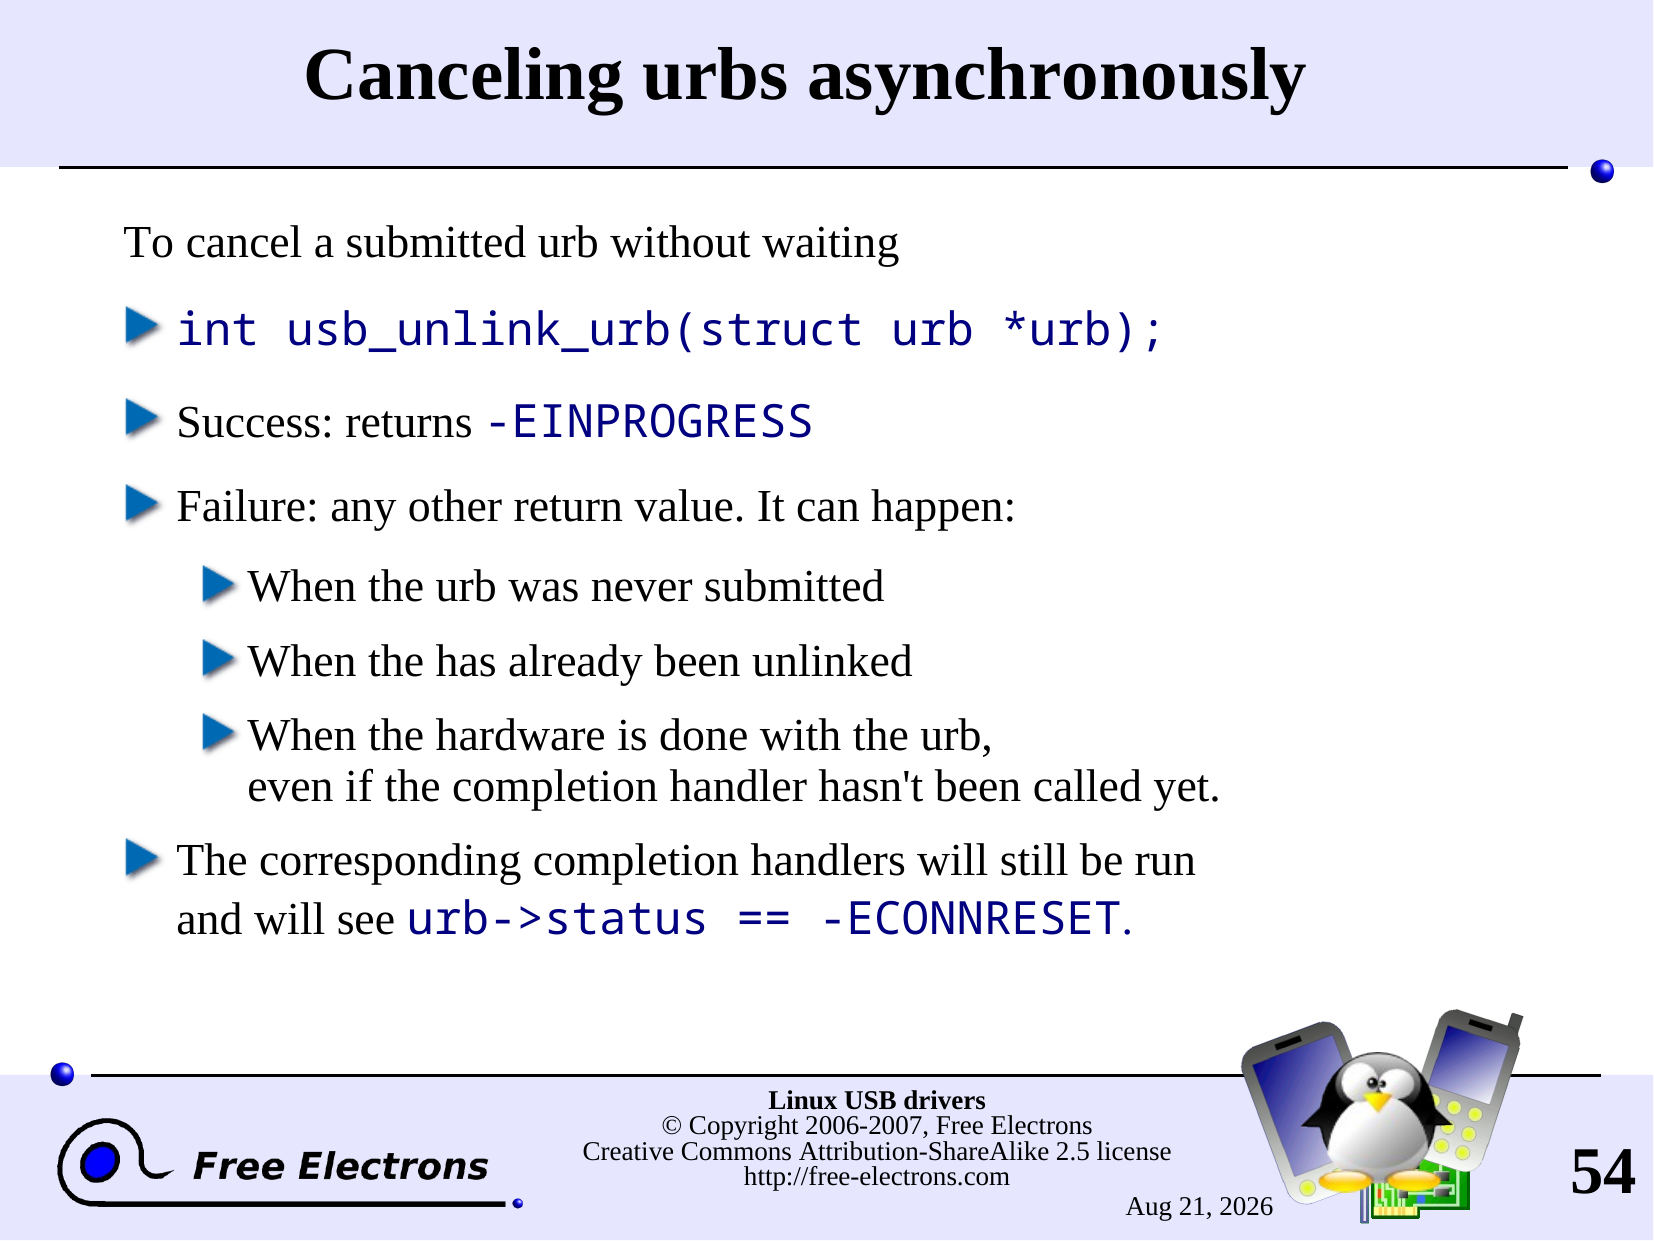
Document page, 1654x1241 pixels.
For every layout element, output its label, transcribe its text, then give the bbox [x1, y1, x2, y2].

list To cancel a submitted urb without waiting int usb_unlink_urb(struct urb *urb); Success: returns -EINPROGRESS Failure: any other return value. It can happen: When the urb was never submitted When the has already been unlinked When the hardware is done with the urb, even if the completion handler hasn't been called yet. The corresponding completion handlers will still be run and will see urb->status == -ECONNRESET. [105, 216, 1518, 1066]
title Canceling urbs asynchronously [60, 25, 1551, 124]
picture [50, 1107, 527, 1216]
picture [1231, 1007, 1538, 1241]
